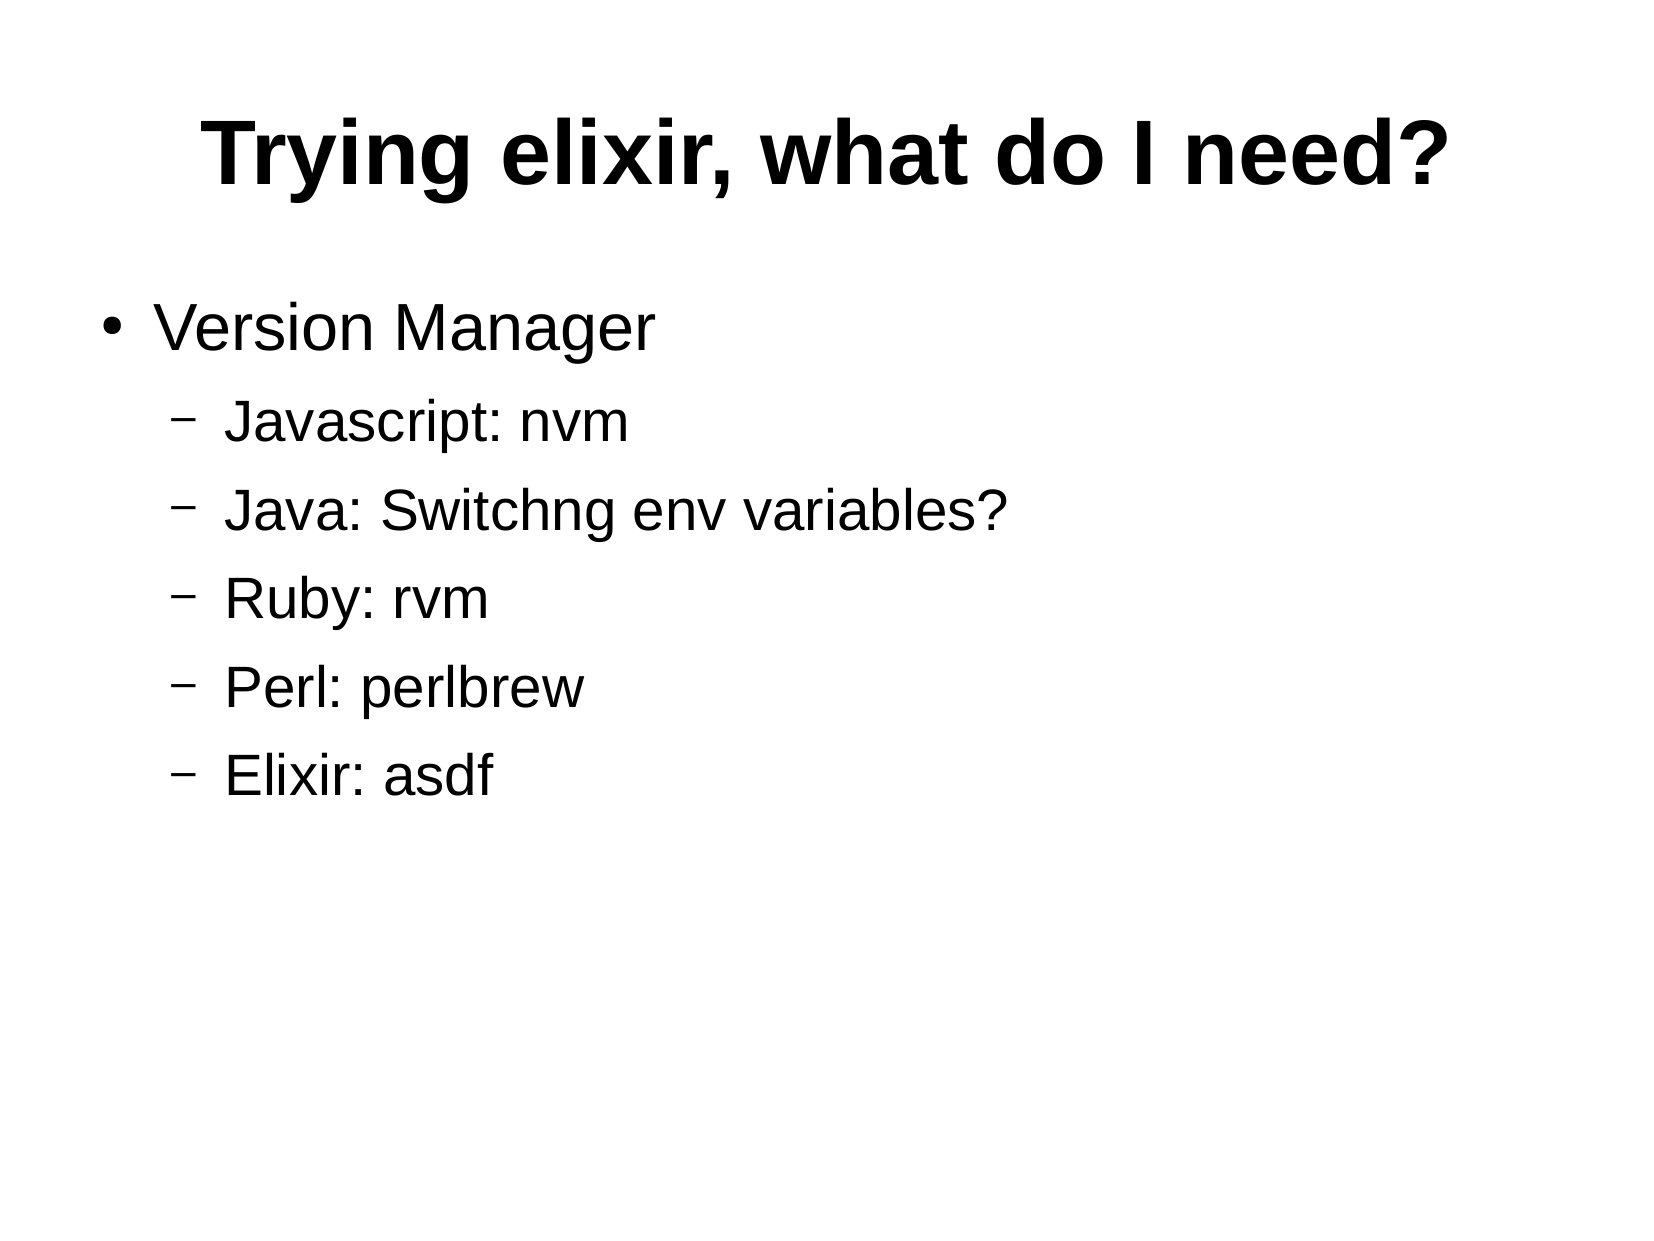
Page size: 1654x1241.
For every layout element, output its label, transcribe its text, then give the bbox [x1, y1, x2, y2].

list Version Manager Javascript: nvm Java: Switchng env variables? Ruby: rvm Perl: perlbrew Elixir: asdf [82, 290, 1571, 1010]
title Trying elixir, what do I need? [82, 49, 1571, 257]
